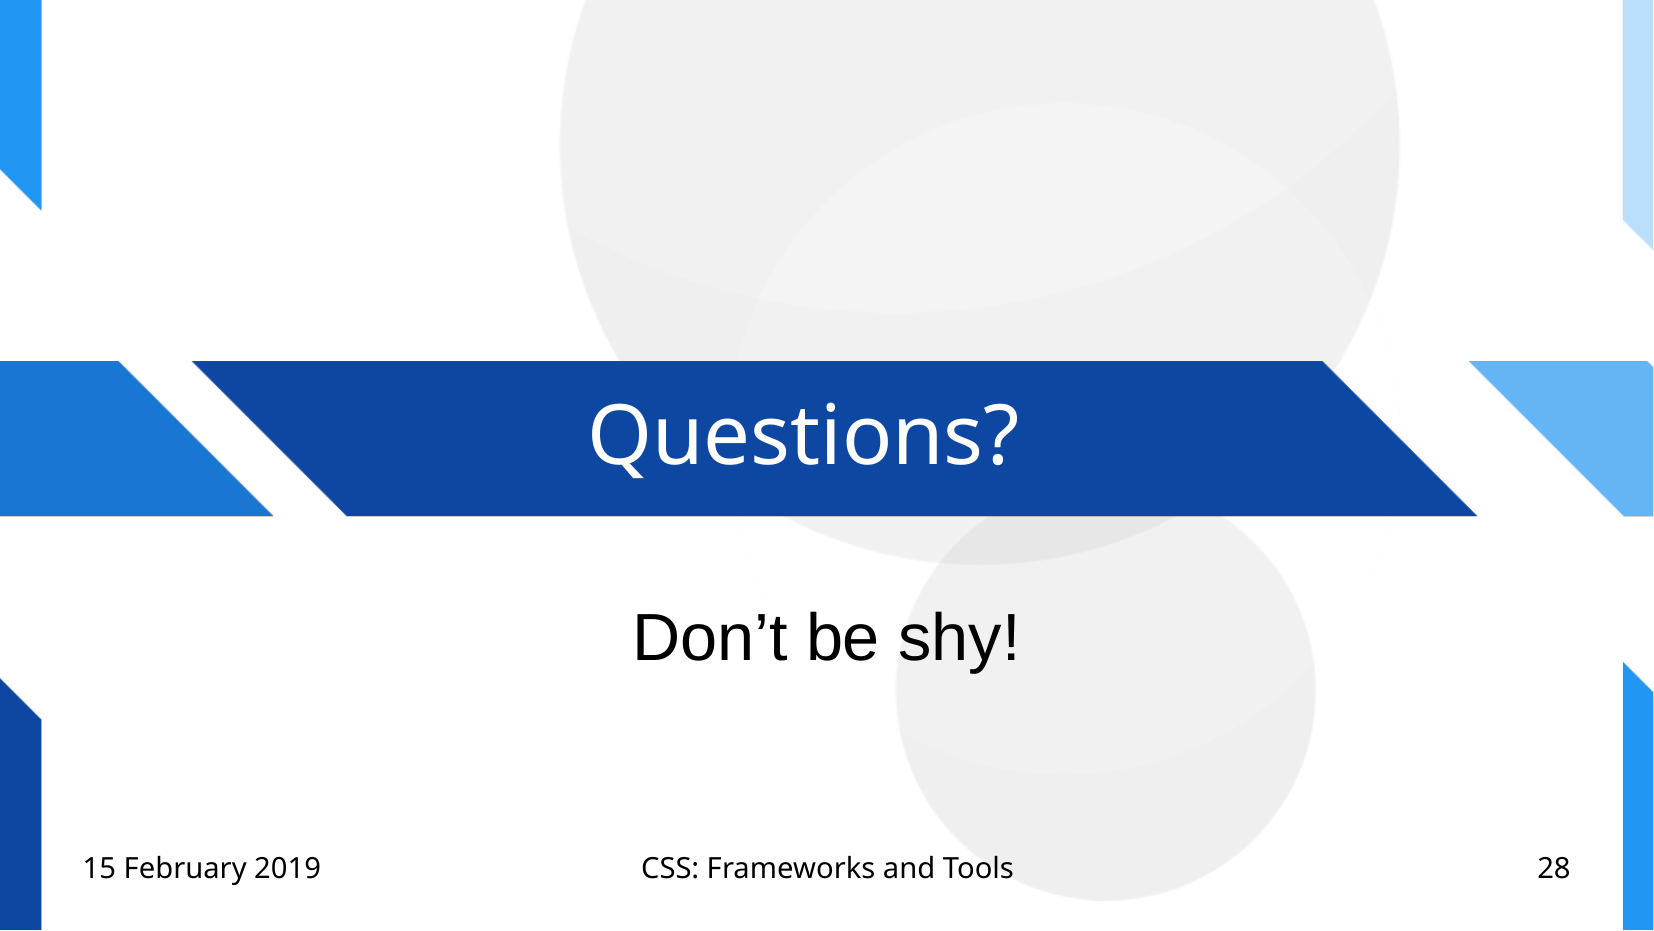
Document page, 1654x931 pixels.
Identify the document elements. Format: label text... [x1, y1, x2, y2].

title Questions? [60, 354, 1549, 511]
picture [0, 0, 1654, 930]
list Don’t be shy! [82, 600, 1571, 811]
